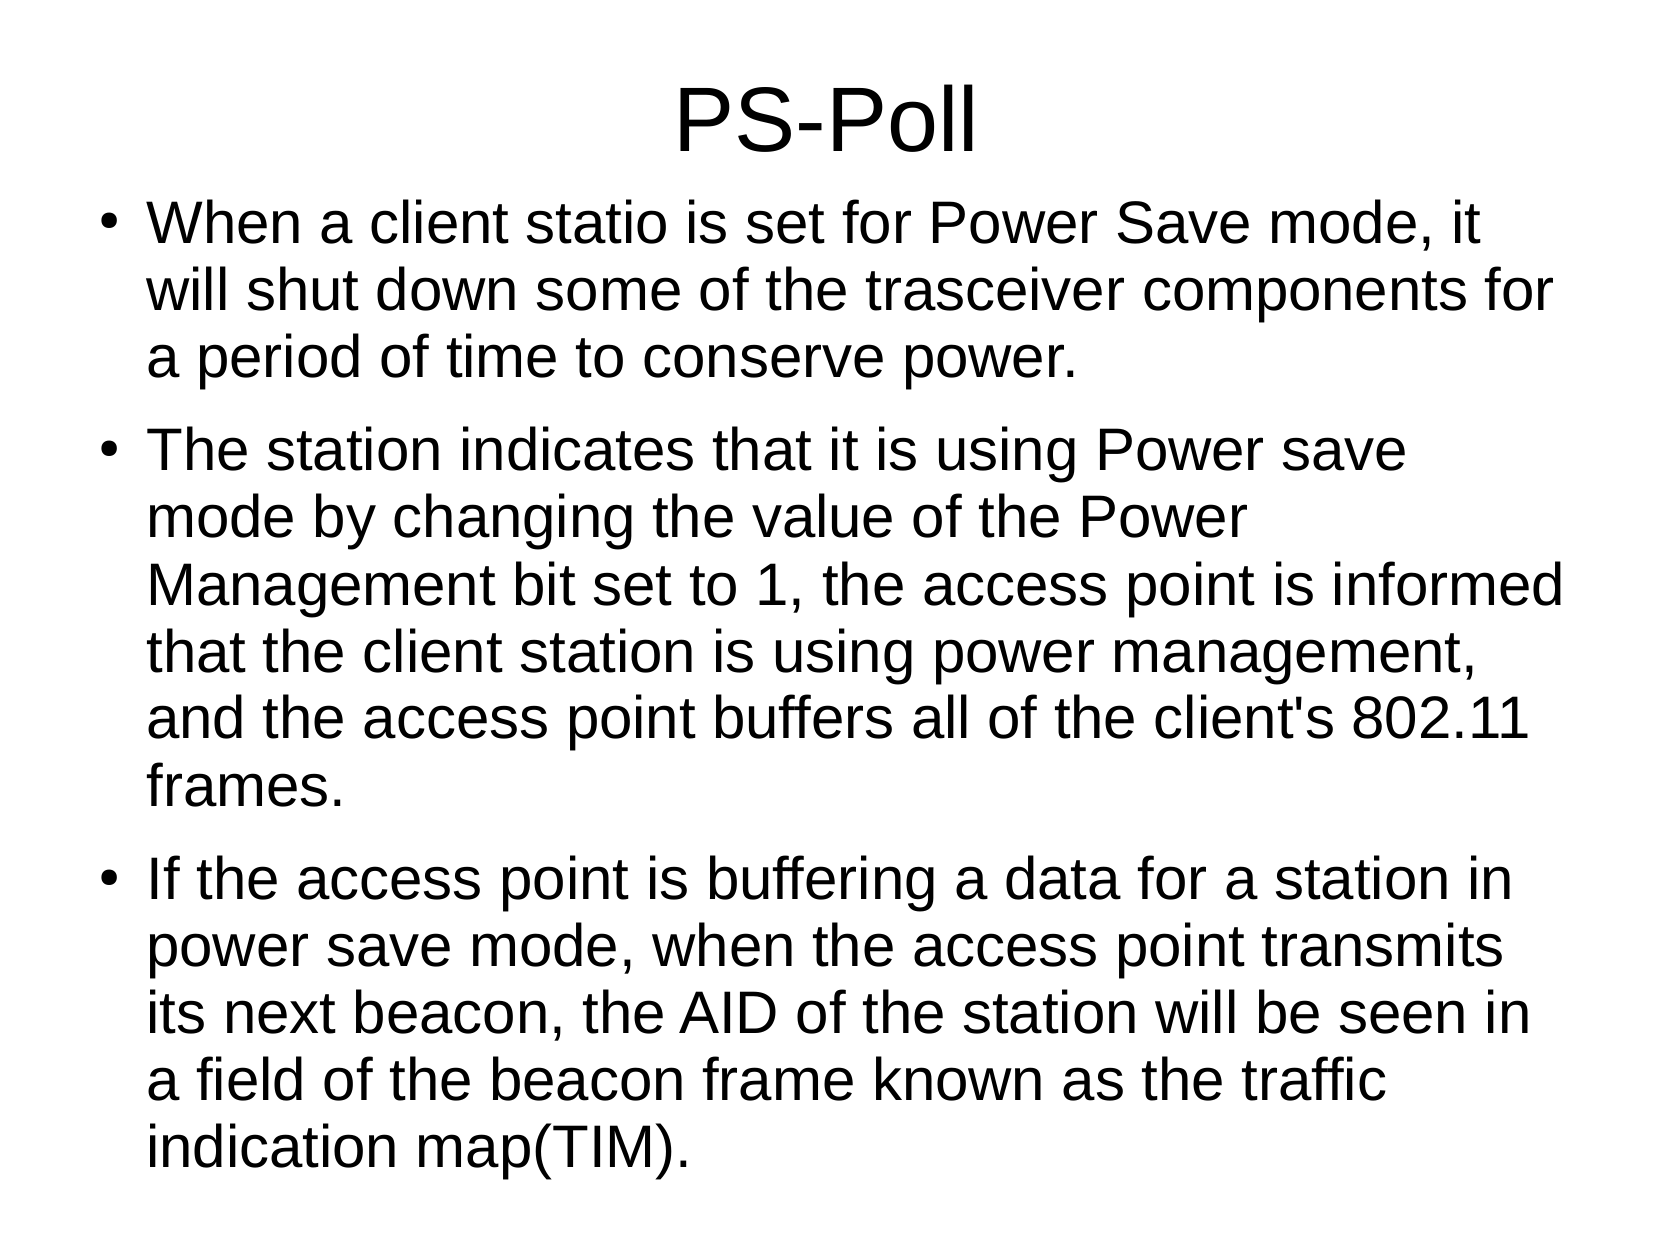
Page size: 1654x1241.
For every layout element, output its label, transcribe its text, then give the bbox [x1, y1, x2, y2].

title PS-Poll [82, 49, 1571, 188]
list When a client statio is set for Power Save mode, it will shut down some of the trasceiver components for a period of time to conserve power. The station indicates that it is using Power save mode by changing the value of the Power Management bit set to 1, the access point is informed that the client station is using power management, and the access point buffers all of the client's 802.11 frames. If the access point is buffering a data for a station in power save mode, when the access point transmits its next beacon, the AID of the station will be seen in a field of the beacon frame known as the traffic indication map(TIM). [82, 188, 1571, 1182]
